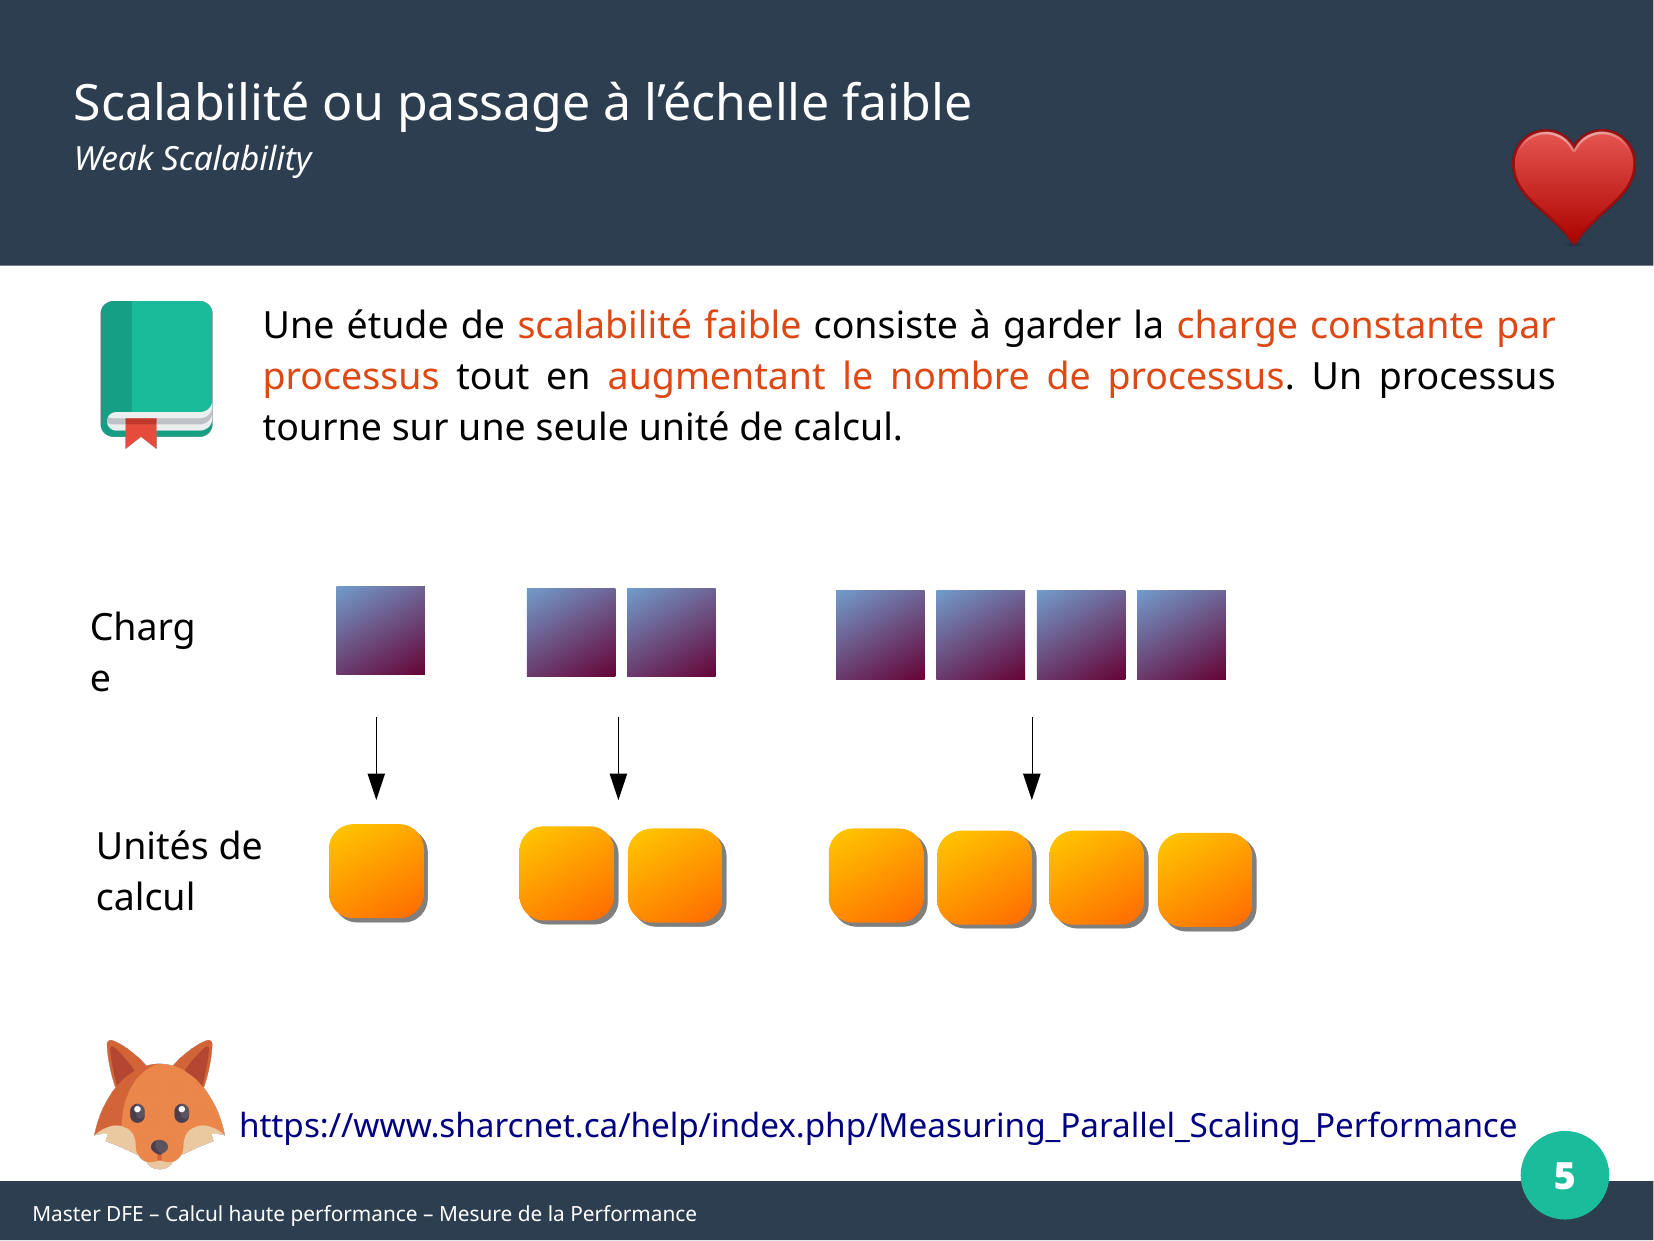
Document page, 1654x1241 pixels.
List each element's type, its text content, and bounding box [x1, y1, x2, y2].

picture [1512, 129, 1636, 248]
text_box [526, 588, 616, 677]
text_box [936, 590, 1026, 680]
text_box Unités de calcul [81, 811, 294, 929]
text_box Scalabilité ou passage à l’échelle faible Weak Scalability [59, 59, 1477, 187]
text_box [336, 586, 425, 675]
text_box Charge [75, 593, 229, 659]
text_box Master DFE – Calcul haute performance – Mesure de la Performance [17, 1191, 1436, 1235]
text_box [1036, 590, 1126, 680]
text_box [329, 824, 424, 919]
text_box [1049, 830, 1145, 925]
text_box [836, 590, 925, 680]
text_box [627, 828, 723, 923]
text_box [627, 588, 716, 677]
text_box Une étude de scalabilité faible consiste à garder la charge constante par processus tout en augmentant le nombre de processus. Un processus tourne sur une seule unité de calcul. [248, 291, 1571, 459]
text_box [828, 828, 924, 923]
text_box [1137, 590, 1226, 680]
text_box [937, 830, 1032, 925]
text_box [1157, 832, 1253, 927]
picture [82, 301, 231, 449]
picture [94, 1039, 225, 1170]
text_box [519, 826, 615, 921]
text_box https://www.sharcnet.ca/help/index.php/Measuring_Parallel_Scaling_Performance [224, 1094, 1654, 1212]
